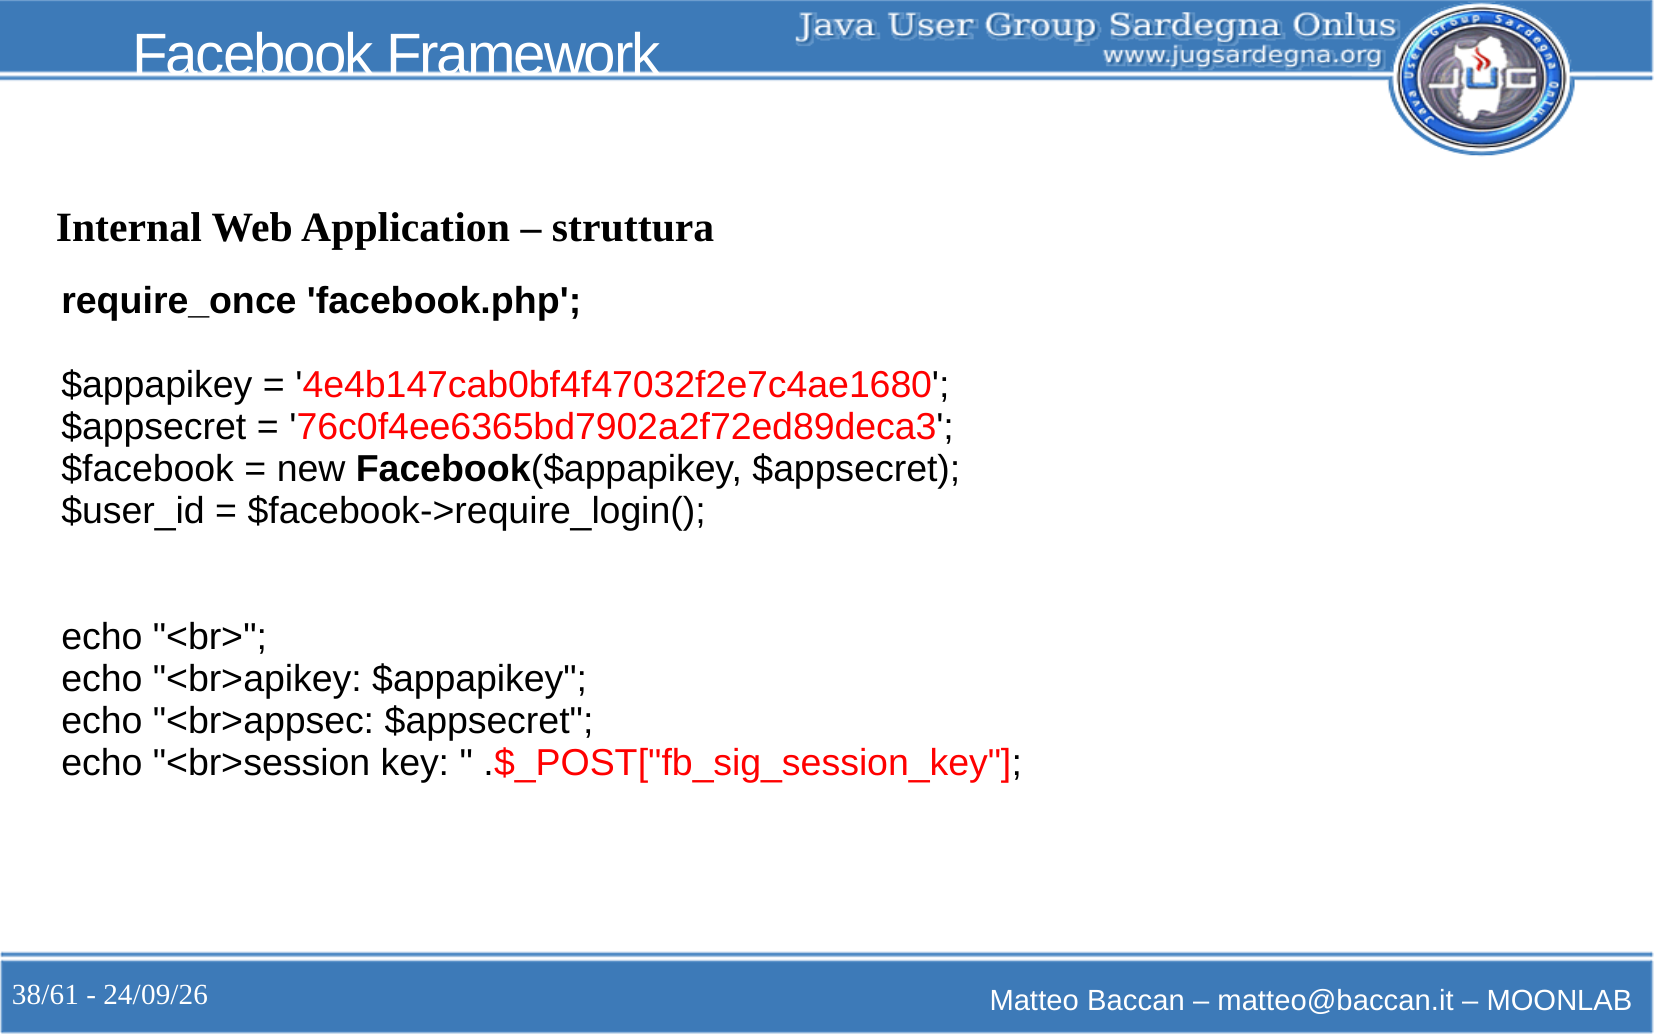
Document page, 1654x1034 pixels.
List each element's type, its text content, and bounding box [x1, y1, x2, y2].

text_box require_once 'facebook.php'; $appapikey = '4e4b147cab0bf4f47032f2e7c4ae1680'; $appsecret = '76c0f4ee6365bd7902a2f72ed89deca3'; $facebook = new Facebook($appapikey, $appsecret); $user_id = $facebook->require_login(); echo "<br>"; echo "<br>apikey: $appapikey"; echo "<br>appsec: $appsecret"; echo "<br>session key: " .$_POST["fb_sig_session_key"]; [46, 272, 1585, 836]
text_box Internal Web Application – struttura [41, 173, 1269, 236]
title Facebook Framework [132, 5, 1609, 103]
picture [0, 0, 1654, 1034]
